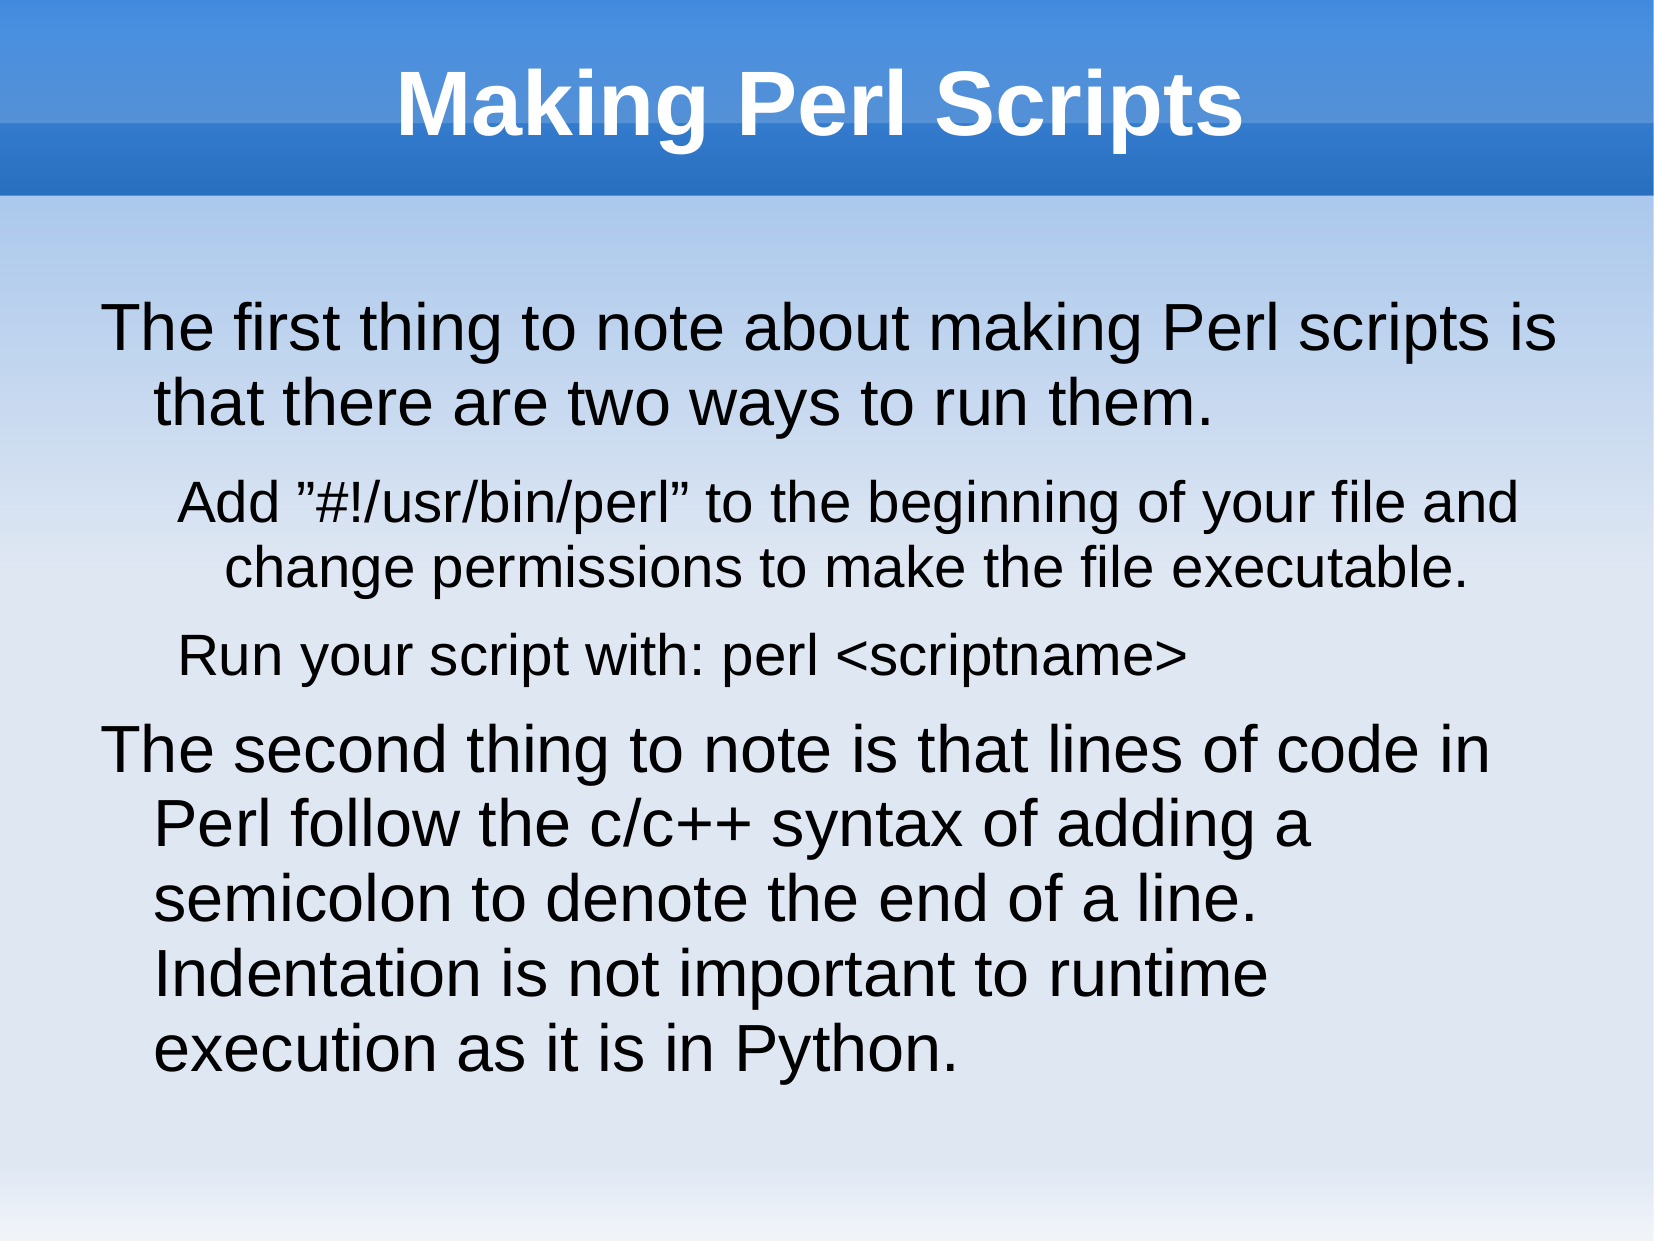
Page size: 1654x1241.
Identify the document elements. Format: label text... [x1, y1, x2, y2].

list The first thing to note about making Perl scripts is that there are two ways to run them. Add ”#!/usr/bin/perl” to the beginning of your file and change permissions to make the file executable. Run your script with: perl <scriptname> The second thing to note is that lines of code in Perl follow the c/c++ syntax of adding a semicolon to denote the end of a line. Indentation is not important to runtime execution as it is in Python. [82, 290, 1571, 1109]
title Making Perl Scripts [76, 0, 1565, 208]
picture [0, 0, 1654, 1241]
